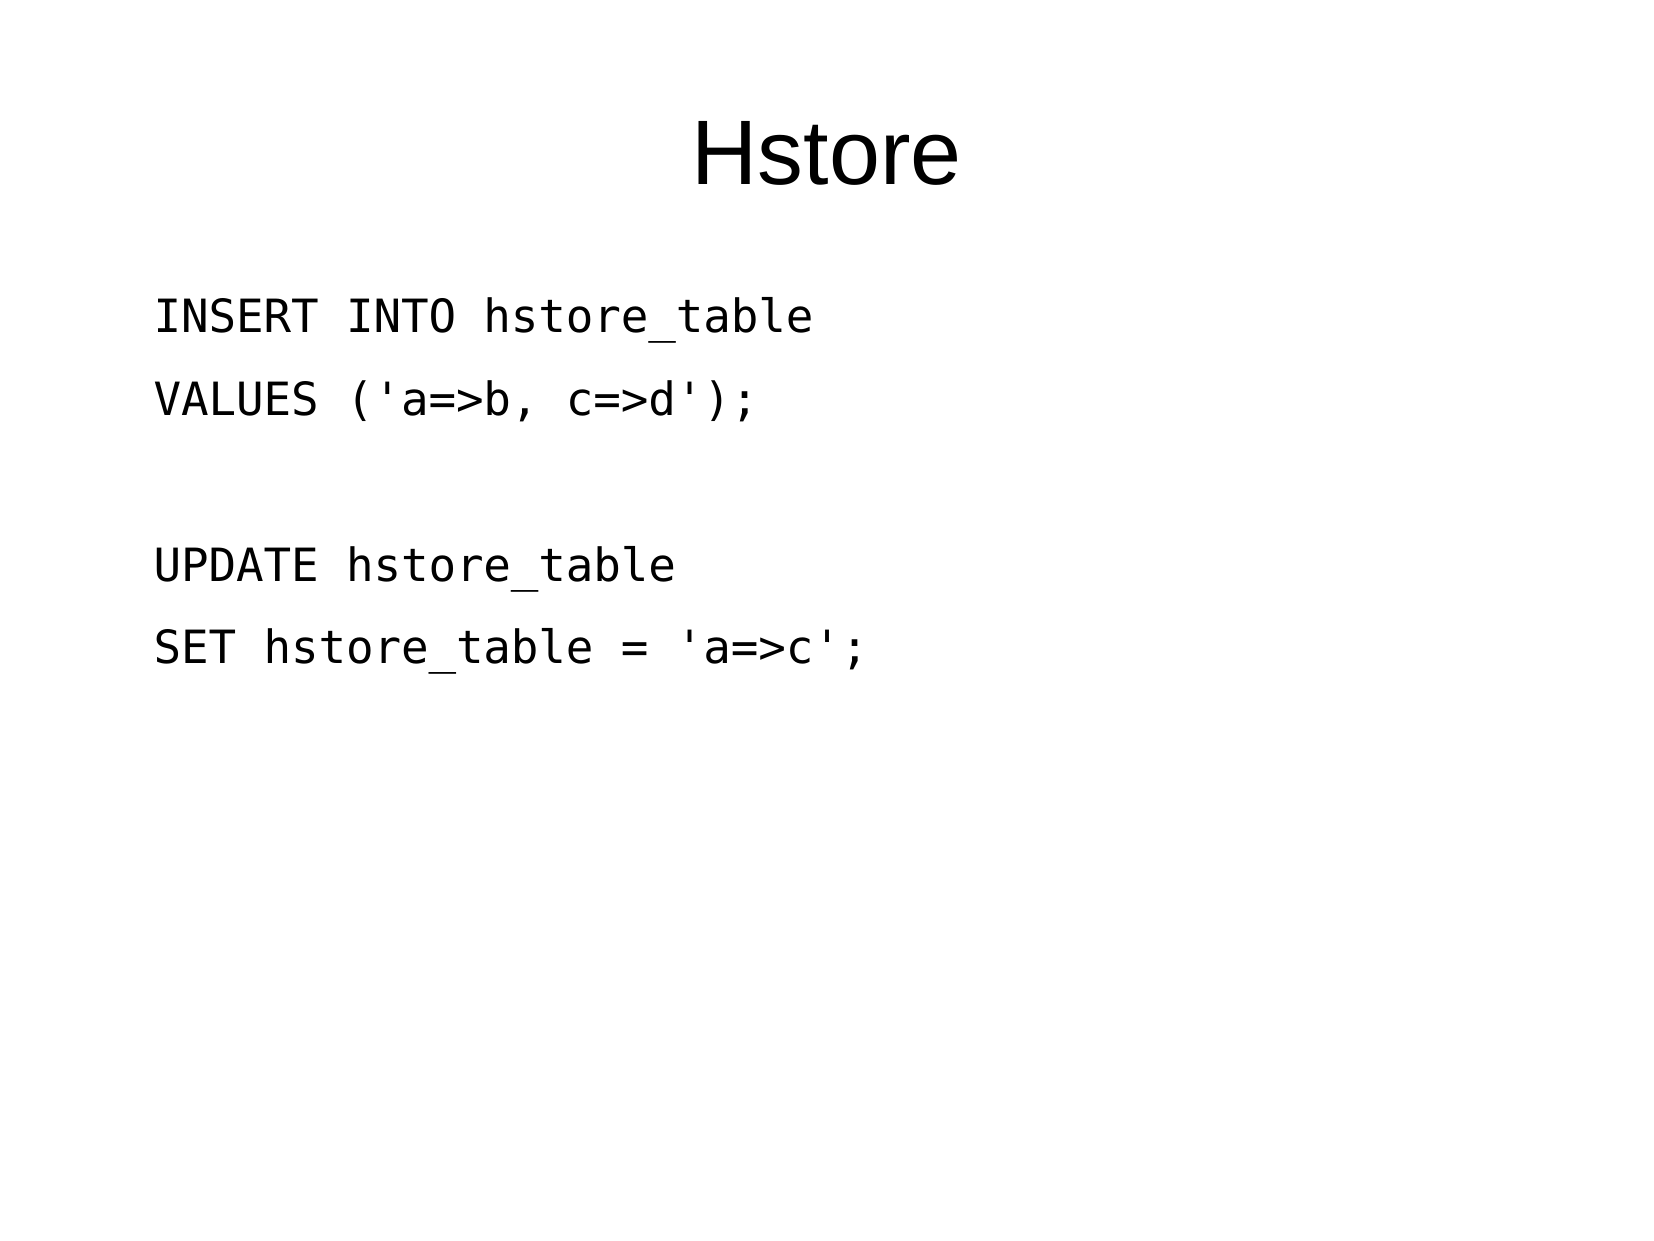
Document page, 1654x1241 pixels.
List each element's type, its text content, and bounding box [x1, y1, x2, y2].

title Hstore [82, 49, 1571, 257]
list INSERT INTO hstore_table VALUES ('a=>b, c=>d'); UPDATE hstore_table SET hstore_table = 'a=>c'; [82, 290, 1571, 1010]
